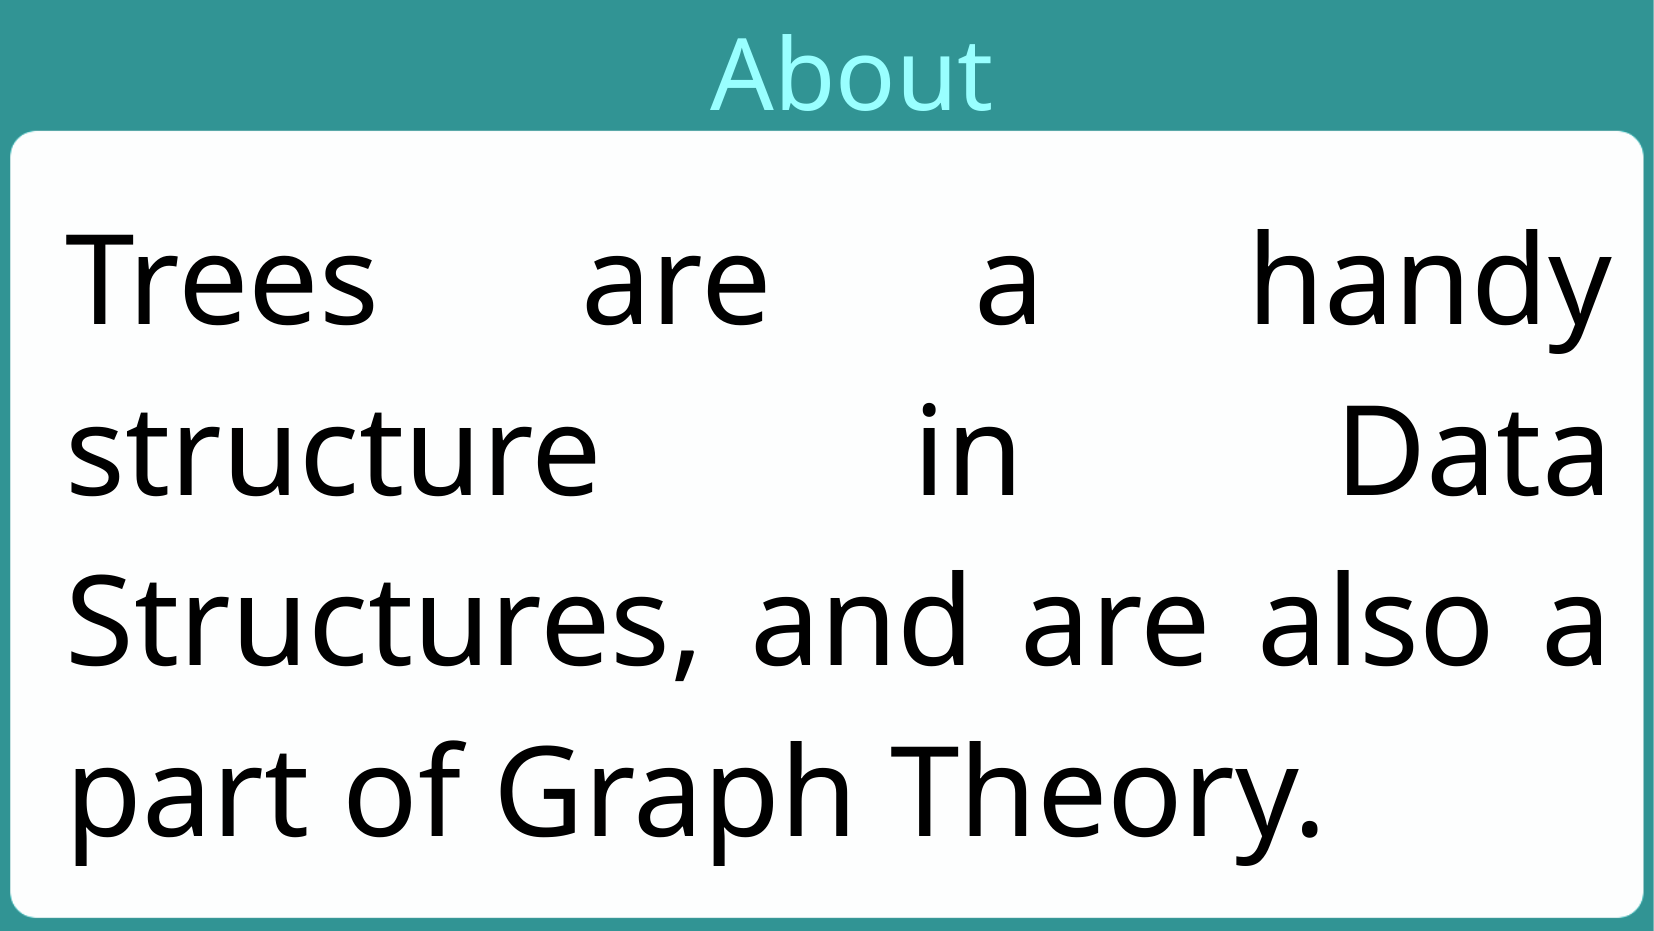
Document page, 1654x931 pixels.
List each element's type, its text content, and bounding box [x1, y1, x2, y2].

title About [193, 13, 1511, 130]
text_box Trees are a handy structure in Data Structures, and are also a part of Graph Theory. [65, 175, 1614, 889]
picture [0, 0, 1654, 931]
